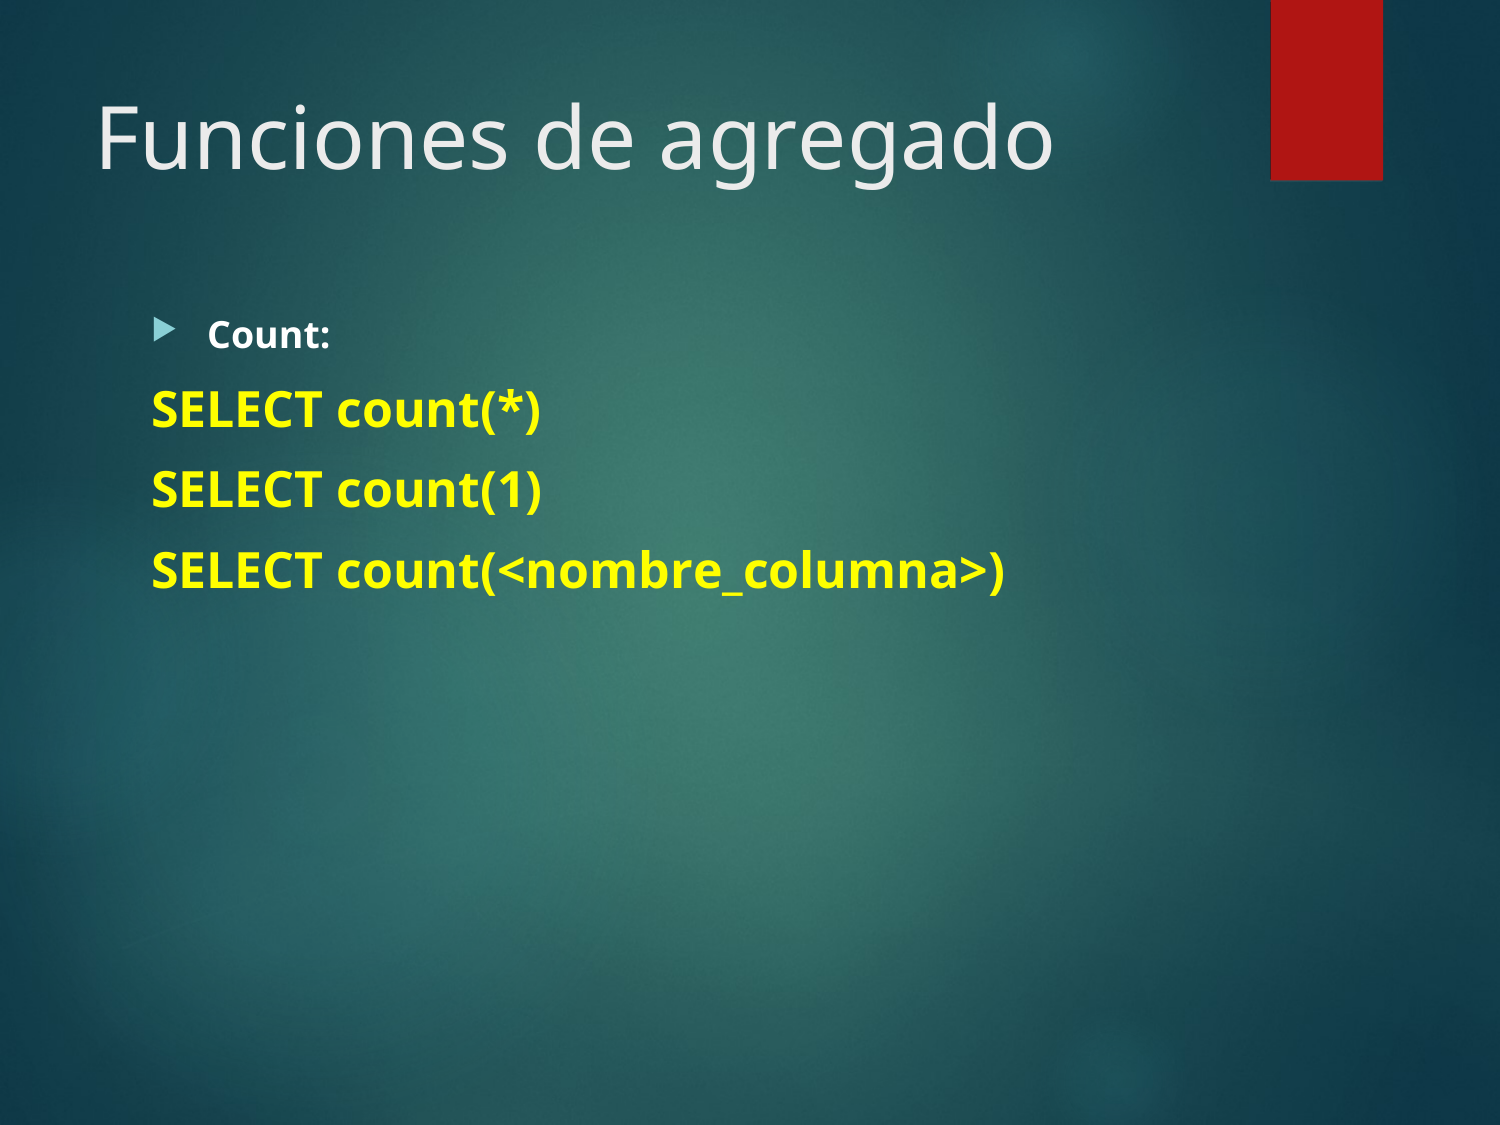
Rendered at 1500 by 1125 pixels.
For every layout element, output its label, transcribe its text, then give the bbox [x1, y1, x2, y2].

picture [0, 0, 1500, 1125]
list Count: SELECT count(*) SELECT count(1) SELECT count(<nombre_columna>) [135, 303, 1237, 993]
title Funciones de agregado [79, 74, 1237, 304]
